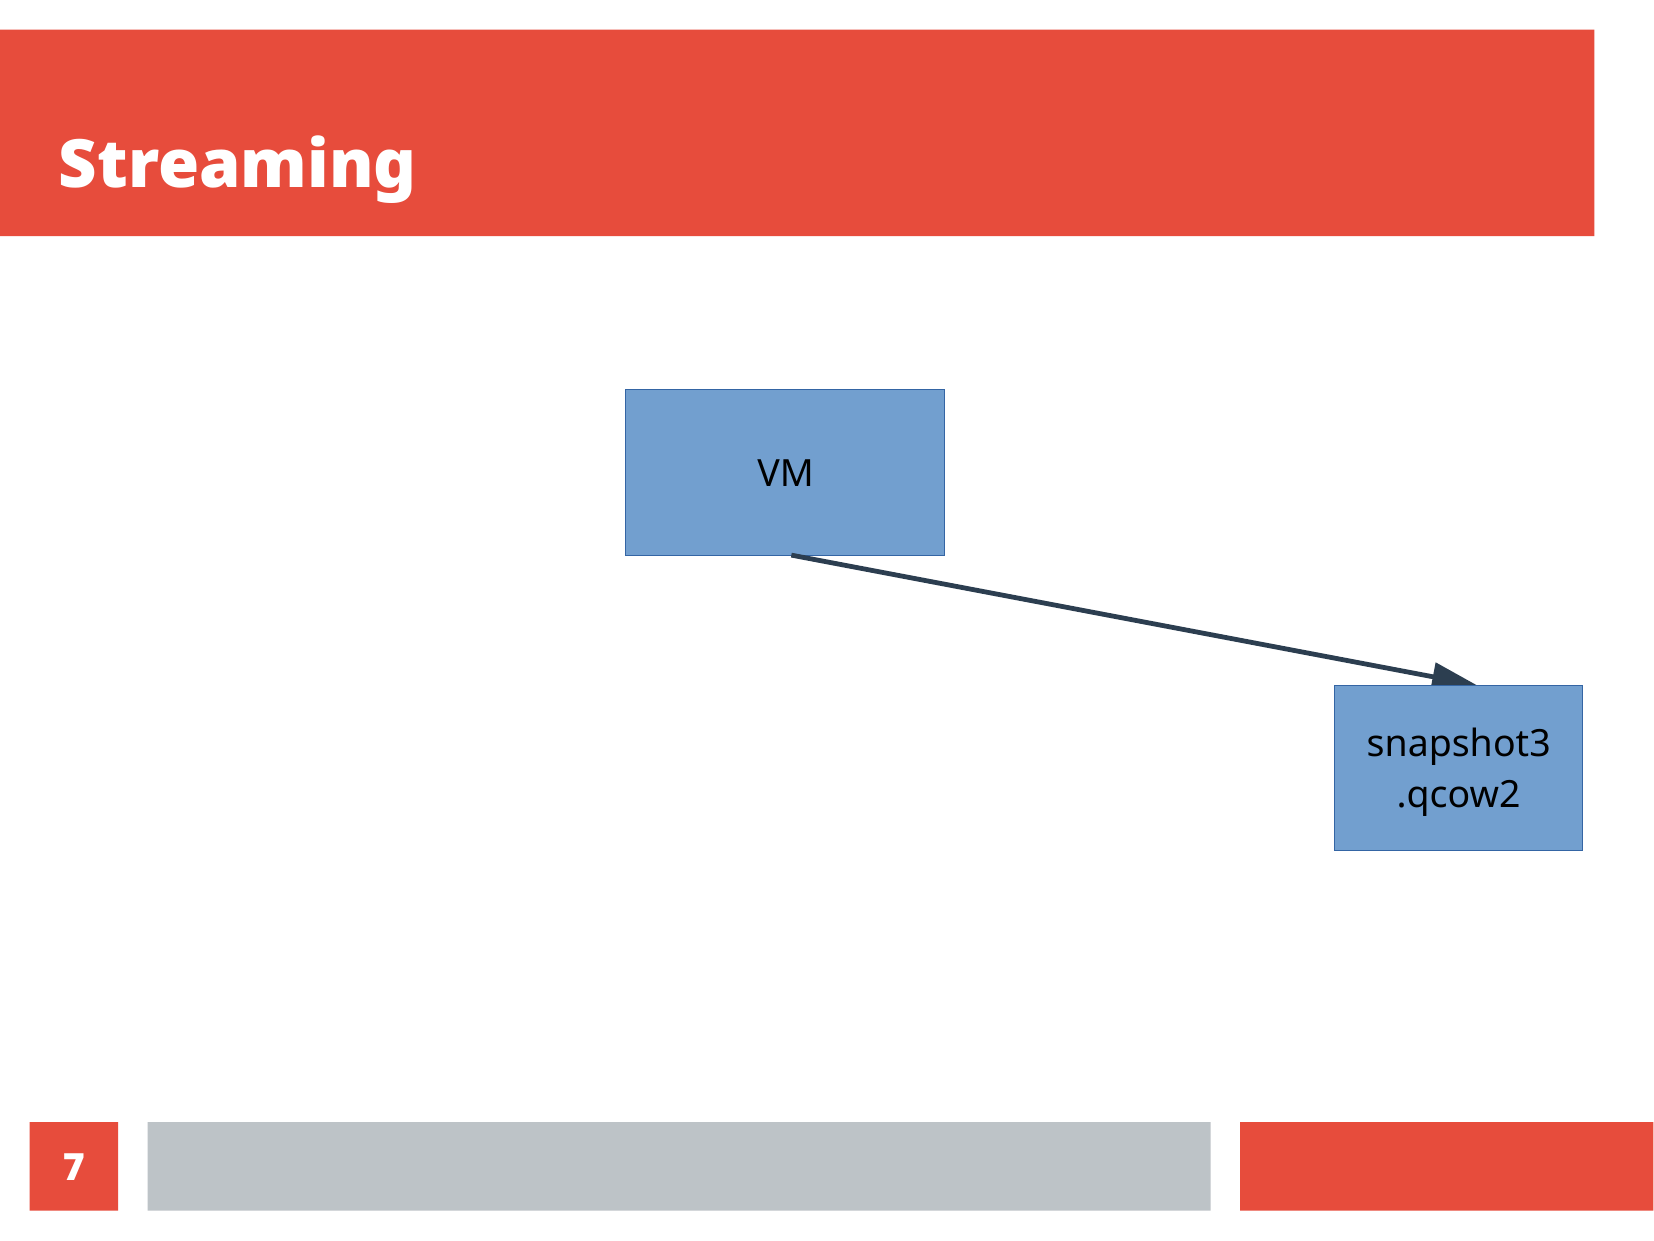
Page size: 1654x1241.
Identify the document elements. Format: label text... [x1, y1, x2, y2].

title Streaming [59, 59, 1595, 207]
text_box snapshot3 .qcow2 [1334, 685, 1583, 851]
text_box VM [625, 389, 945, 556]
